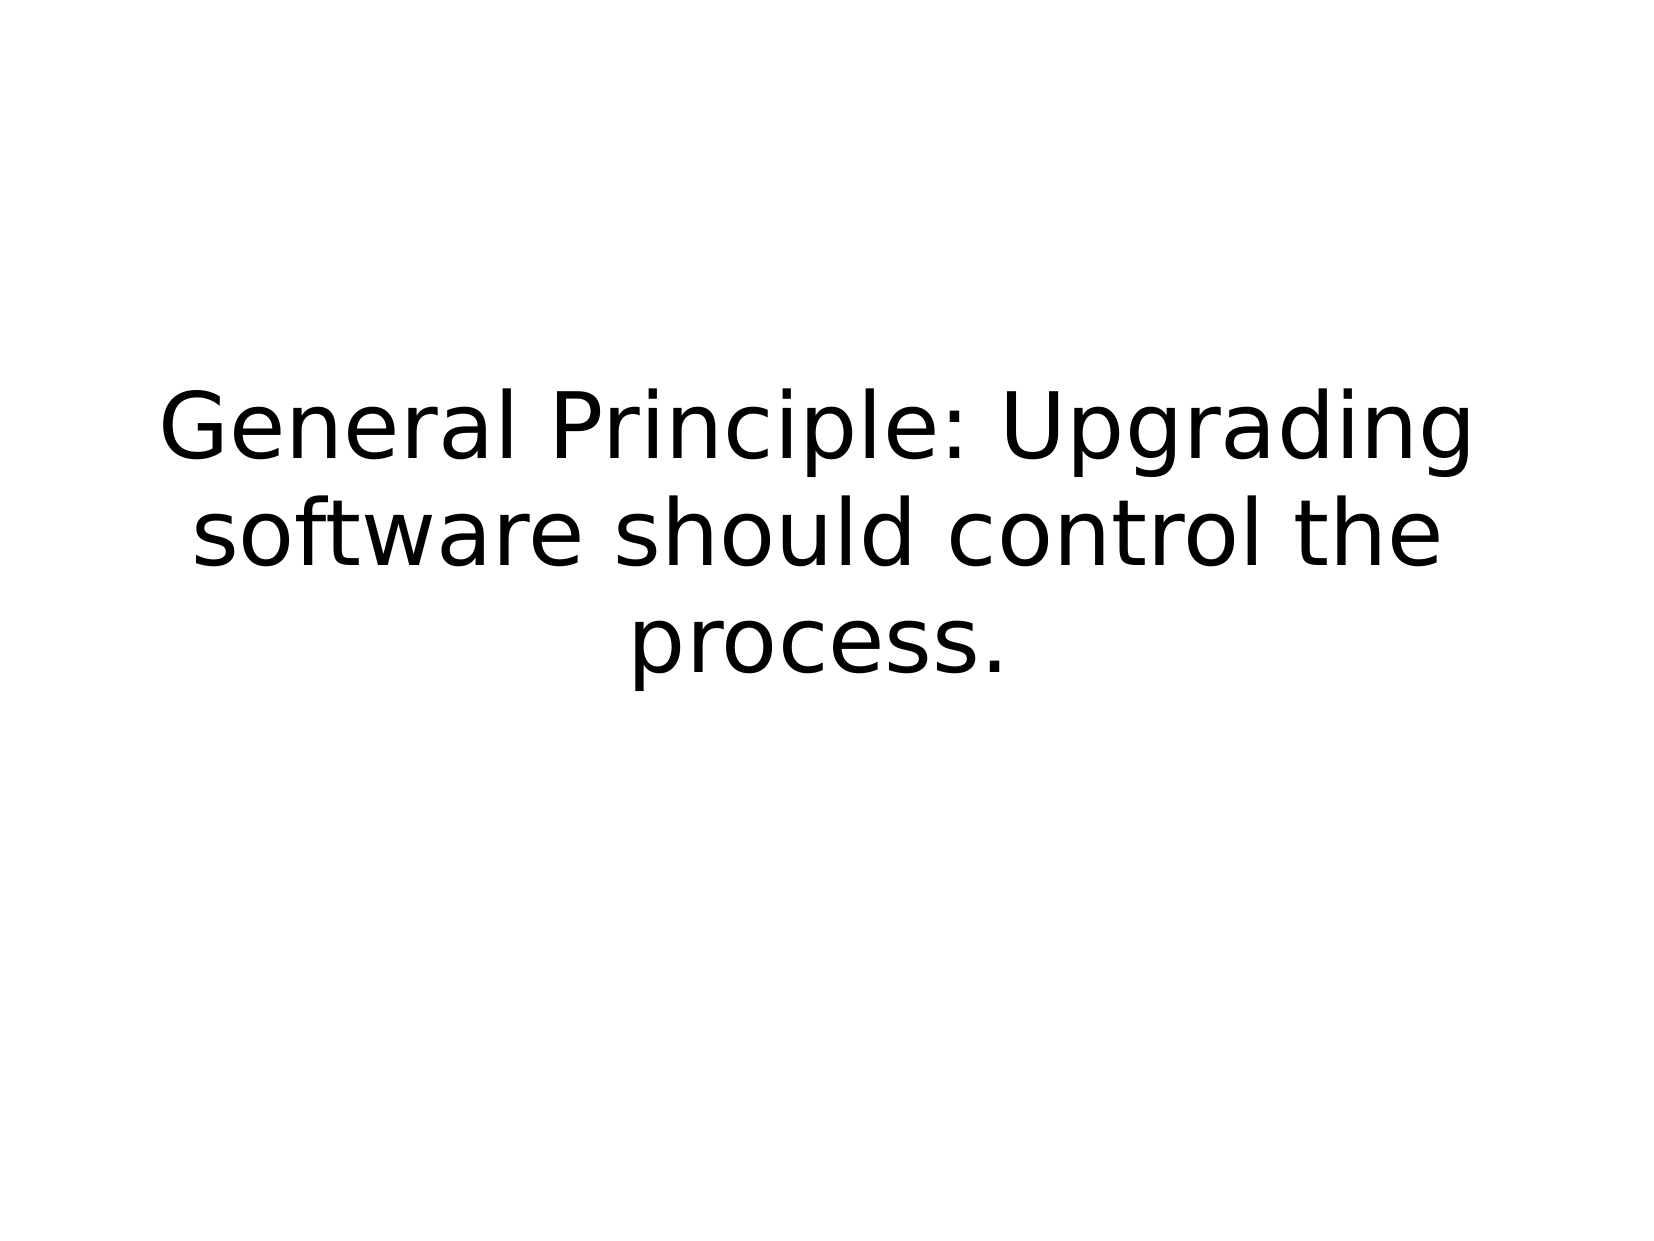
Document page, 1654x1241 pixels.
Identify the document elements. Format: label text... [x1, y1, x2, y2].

title General Principle: Upgrading software should control the process. [75, 373, 1563, 695]
